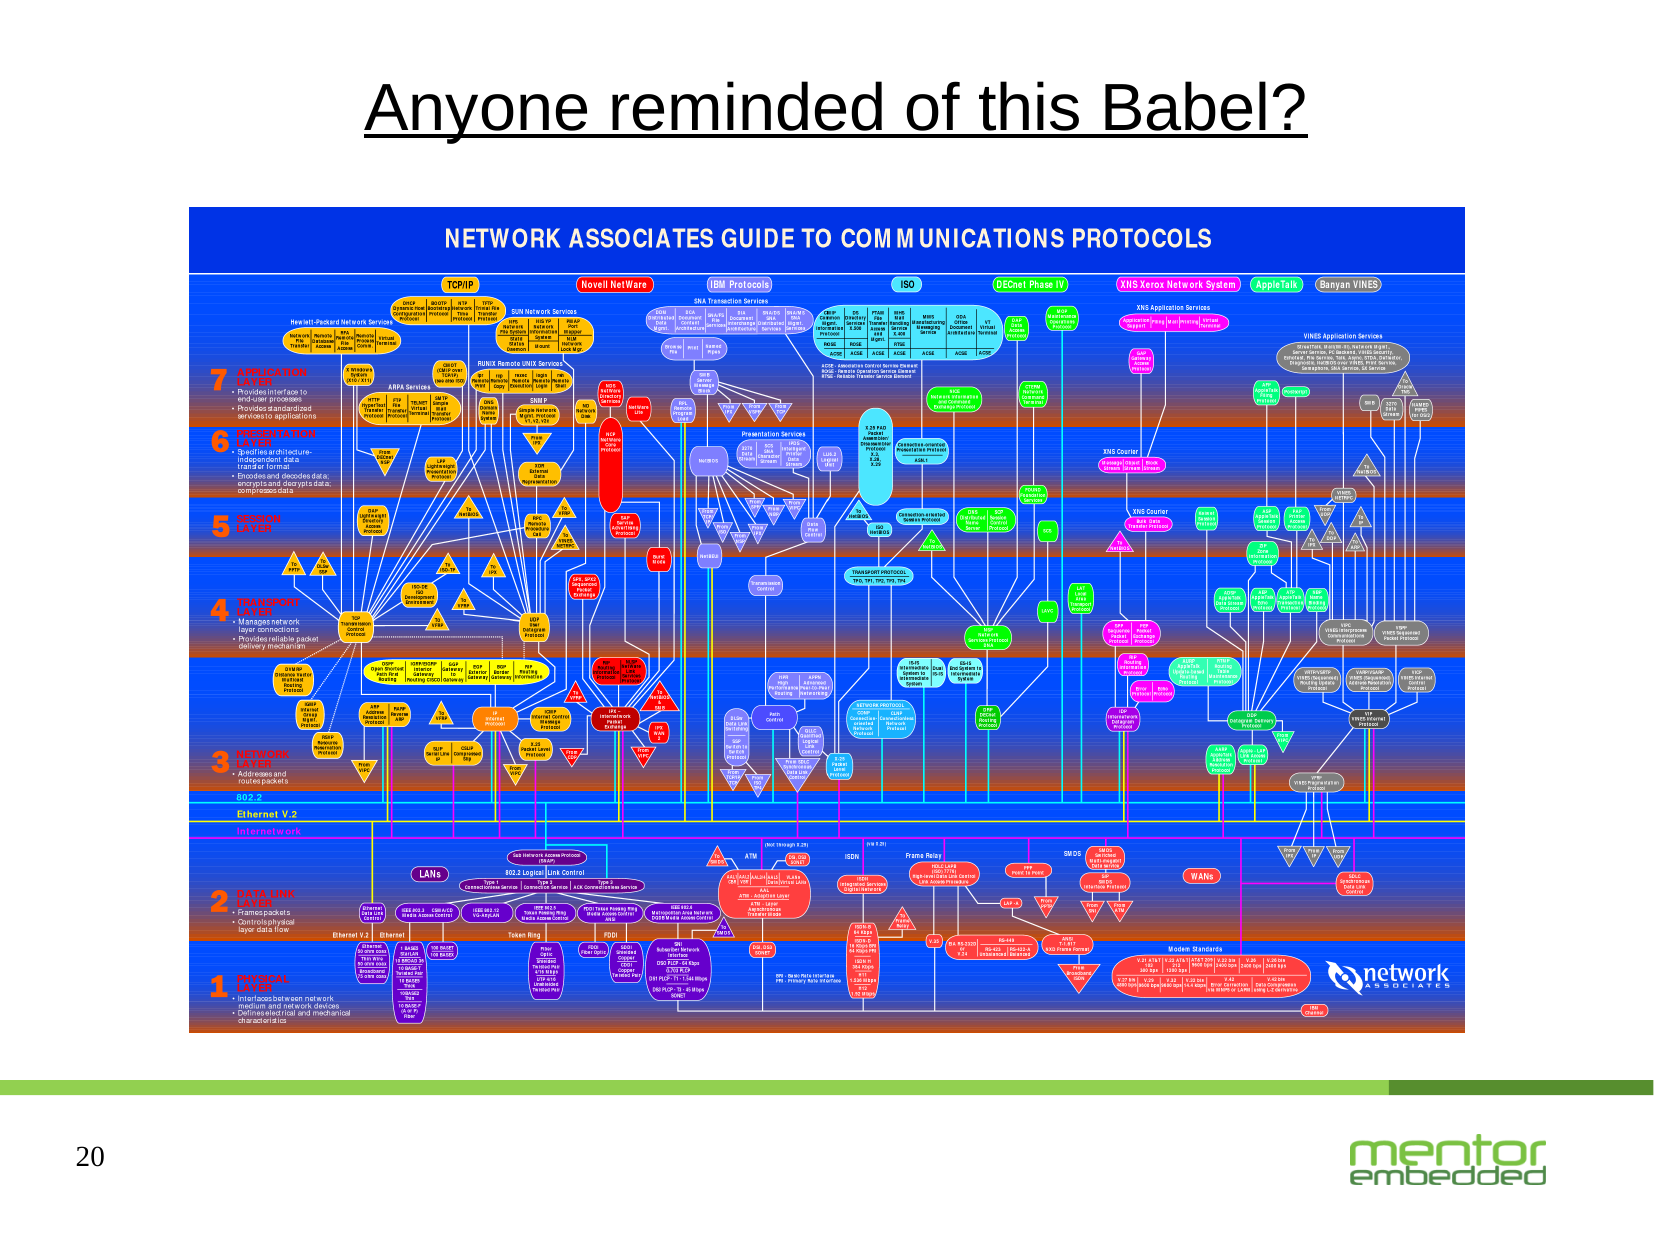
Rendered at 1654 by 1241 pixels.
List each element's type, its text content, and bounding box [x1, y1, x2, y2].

picture [1350, 1134, 1546, 1185]
title Anyone reminded of this Babel? [82, 49, 1591, 166]
picture [189, 207, 1465, 1033]
